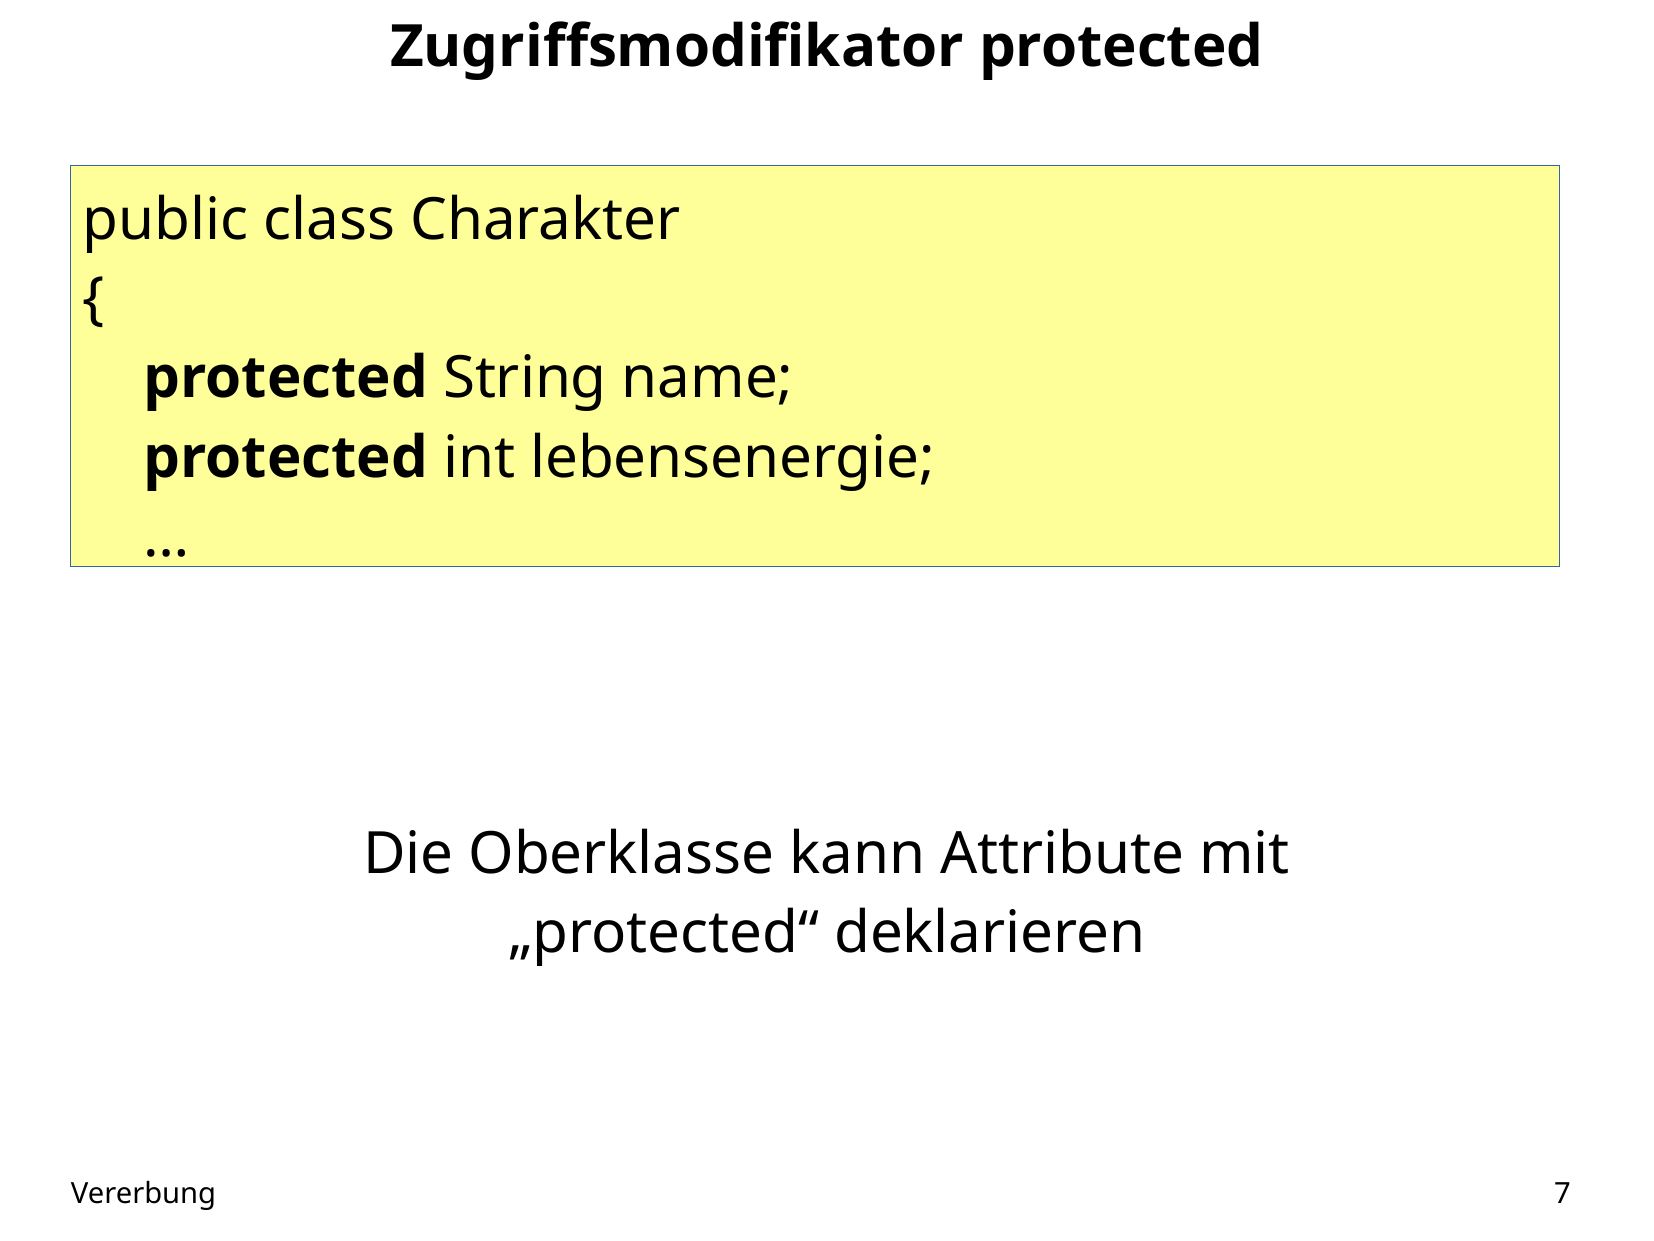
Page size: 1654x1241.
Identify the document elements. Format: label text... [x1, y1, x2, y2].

list public class Charakter { protected String name; protected int lebensenergie; … Die Oberklasse kann Attribute mit „protected“ deklarieren [82, 177, 1571, 1158]
title Zugriffsmodifikator protected [0, 5, 1654, 83]
text_box [70, 165, 1560, 567]
